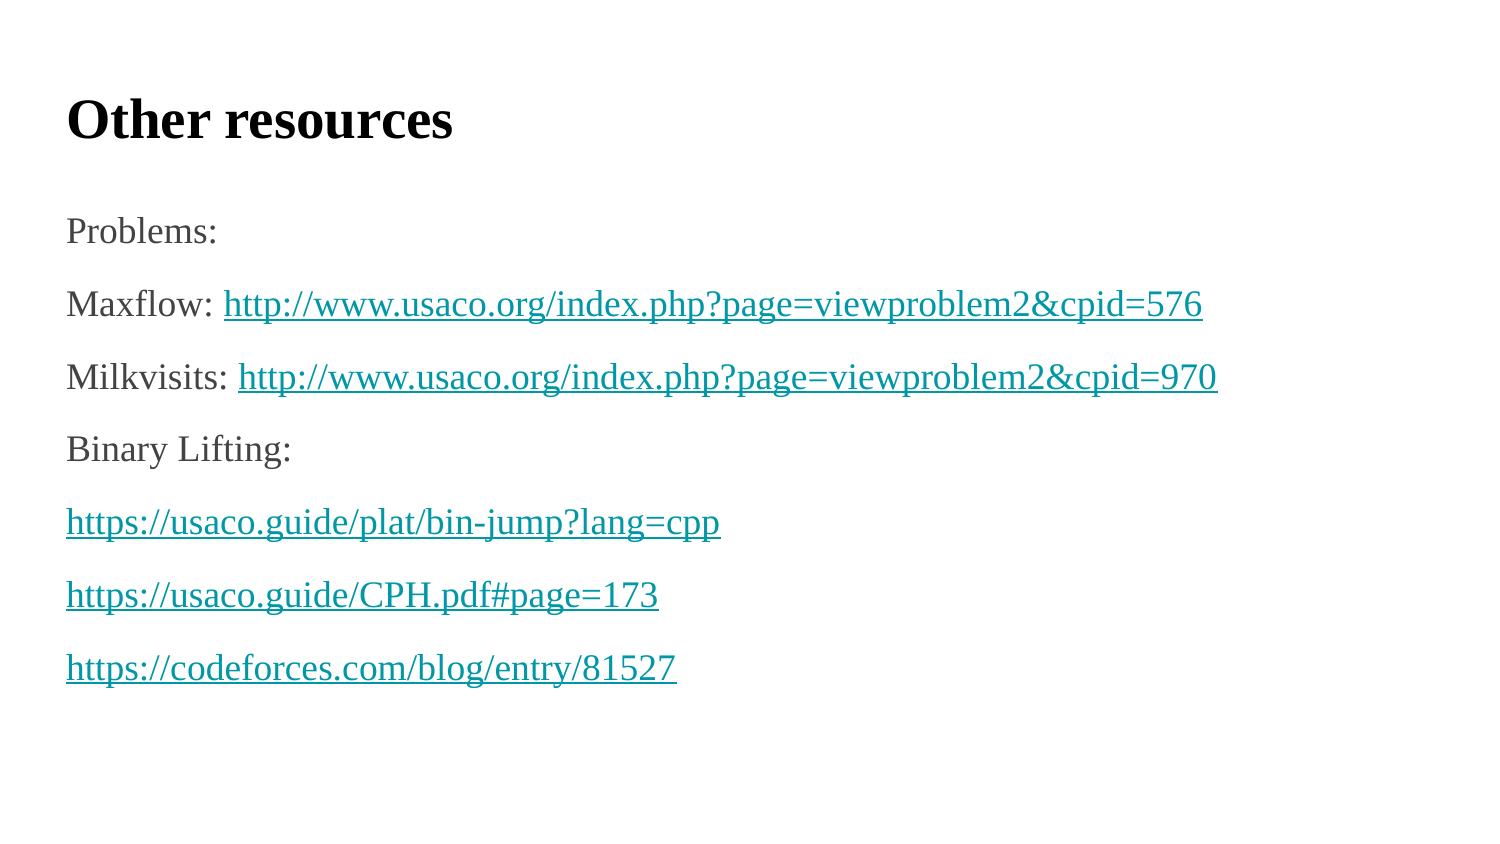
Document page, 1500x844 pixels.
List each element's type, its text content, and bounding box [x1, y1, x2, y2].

list Problems: Maxflow: http://www.usaco.org/index.php?page=viewproblem2&cpid=576 Milkvisits: http://www.usaco.org/index.php?page=viewproblem2&cpid=970 Binary Lifting: https://usaco.guide/plat/bin-jump?lang=cpp https://usaco.guide/CPH.pdf#page=173 https://codeforces.com/blog/entry/81527 [51, 189, 1449, 750]
title Other resources [51, 72, 1449, 167]
